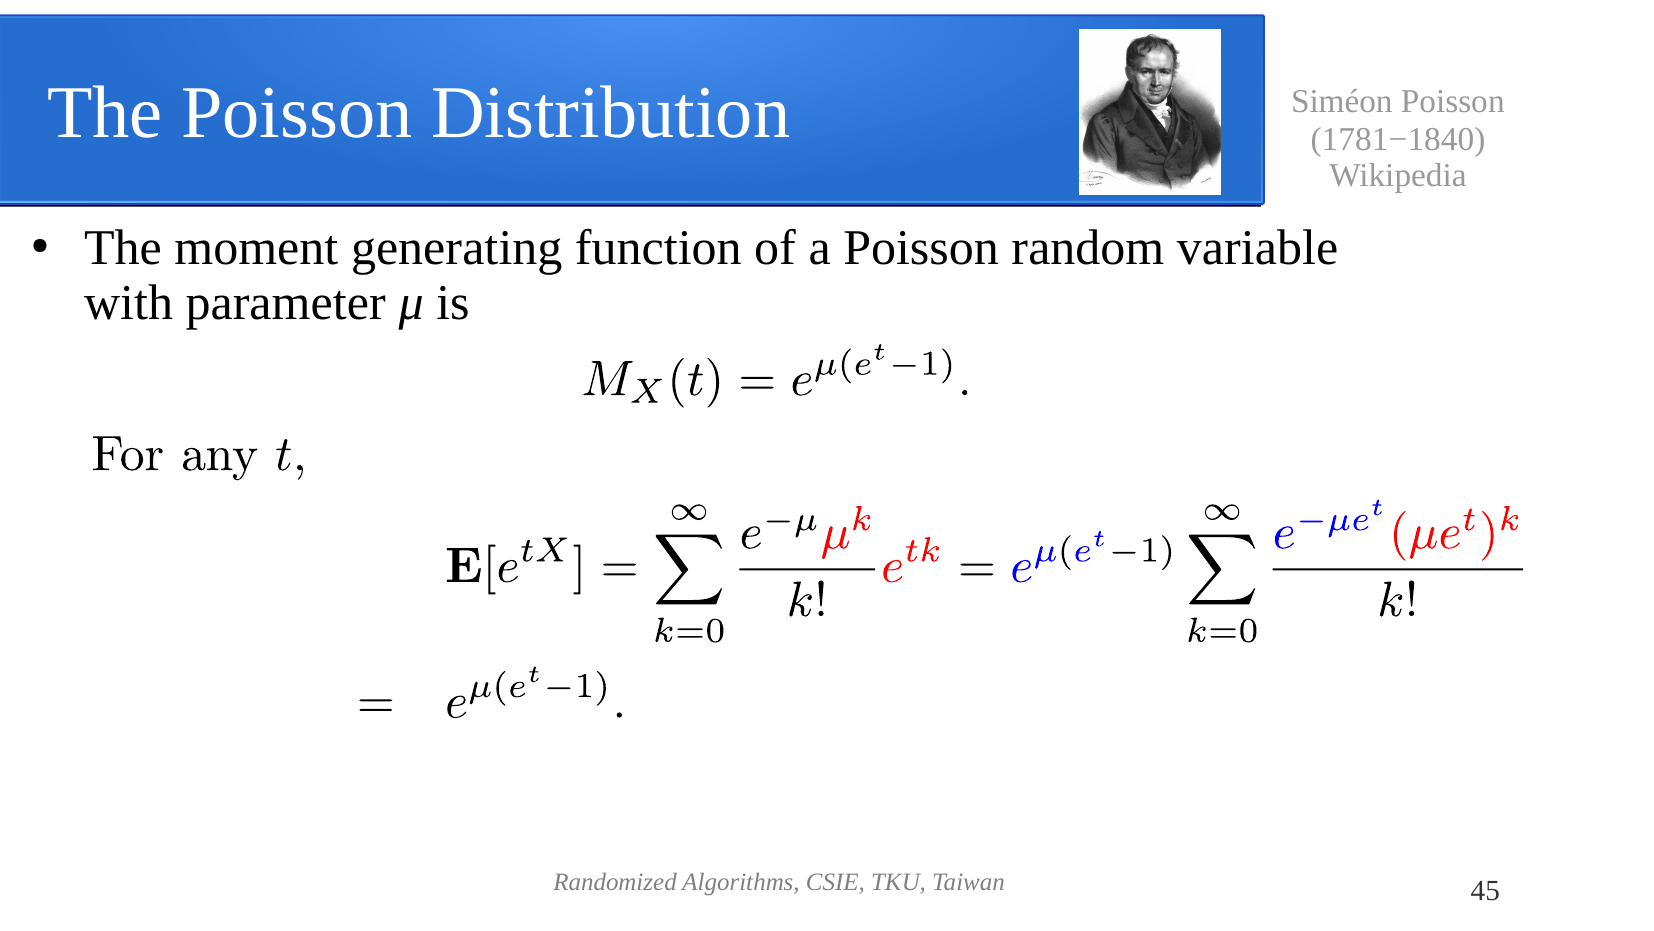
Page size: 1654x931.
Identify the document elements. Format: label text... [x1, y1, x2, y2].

picture [579, 342, 970, 410]
title The Poisson Distribution [47, 35, 1079, 189]
picture [1079, 29, 1221, 195]
text_box Siméon Poisson (1781−1840) Wikipedia [1242, 75, 1554, 202]
list The moment generating function of a Poisson random variable with parameter μ is [11, 218, 1418, 426]
picture [89, 434, 1525, 721]
